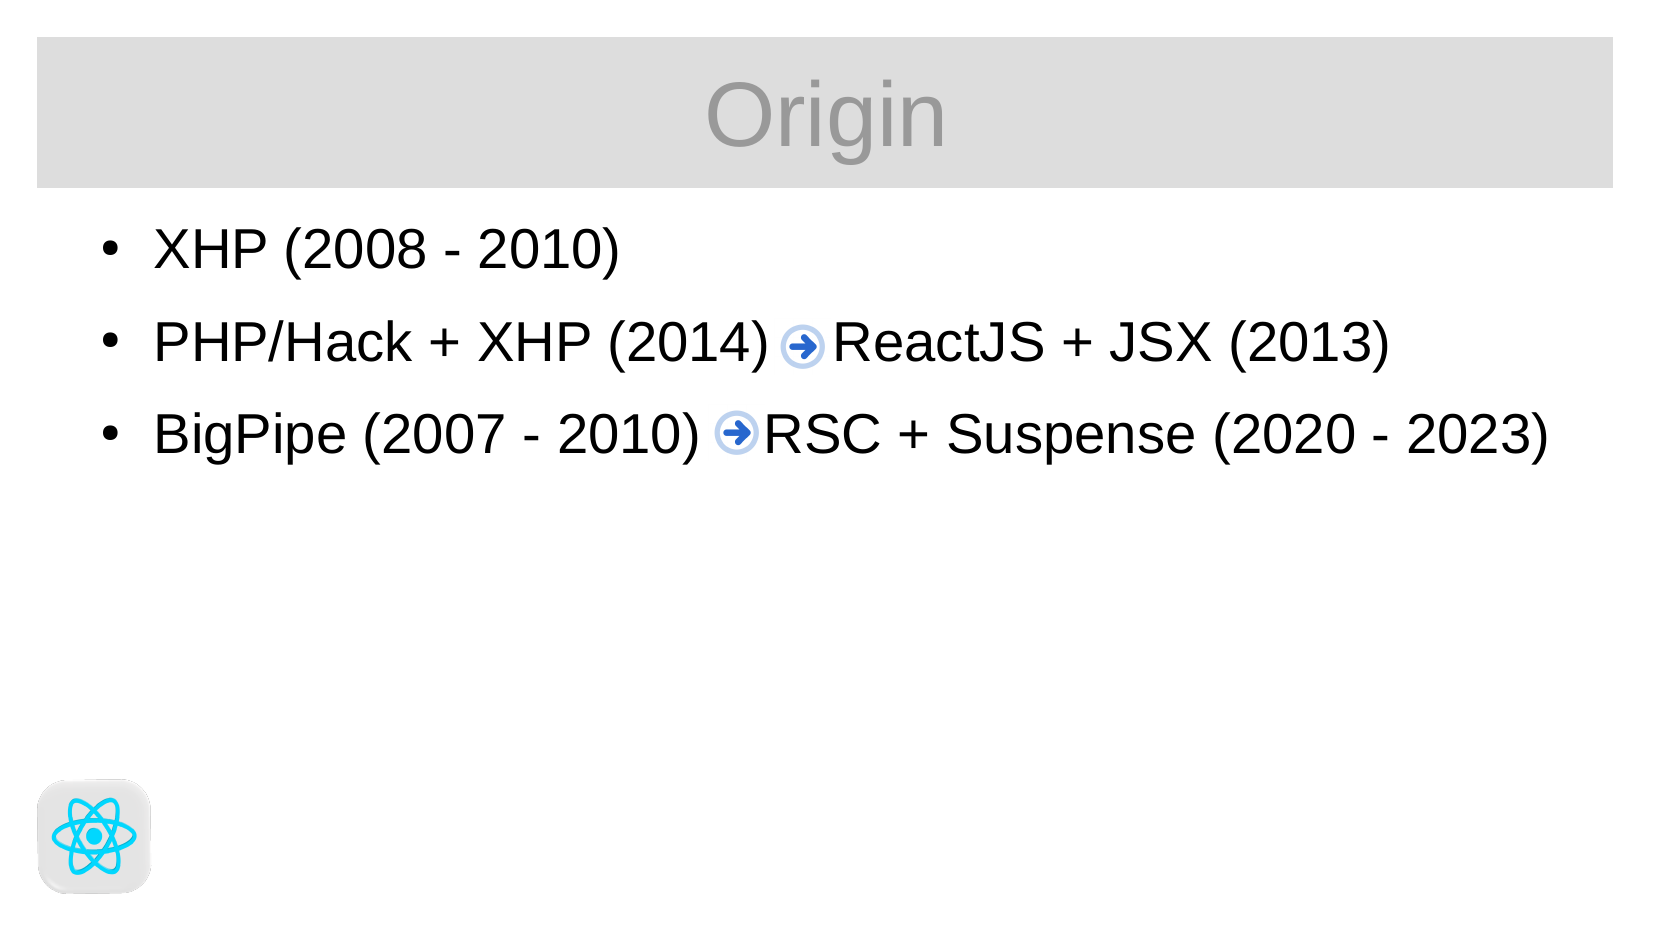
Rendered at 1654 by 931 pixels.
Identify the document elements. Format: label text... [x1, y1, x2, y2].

text_box [37, 37, 82, 188]
picture [708, 404, 765, 461]
picture [774, 318, 831, 376]
title Origin [82, 37, 1571, 193]
picture [0, 742, 188, 931]
text_box [1571, 37, 1613, 188]
list XHP (2008 - 2010) PHP/Hack + XHP (2014) ReactJS + JSX (2013) BigPipe (2007 - 2010) RSC + Suspense (2020 - 2023) [82, 217, 1571, 758]
